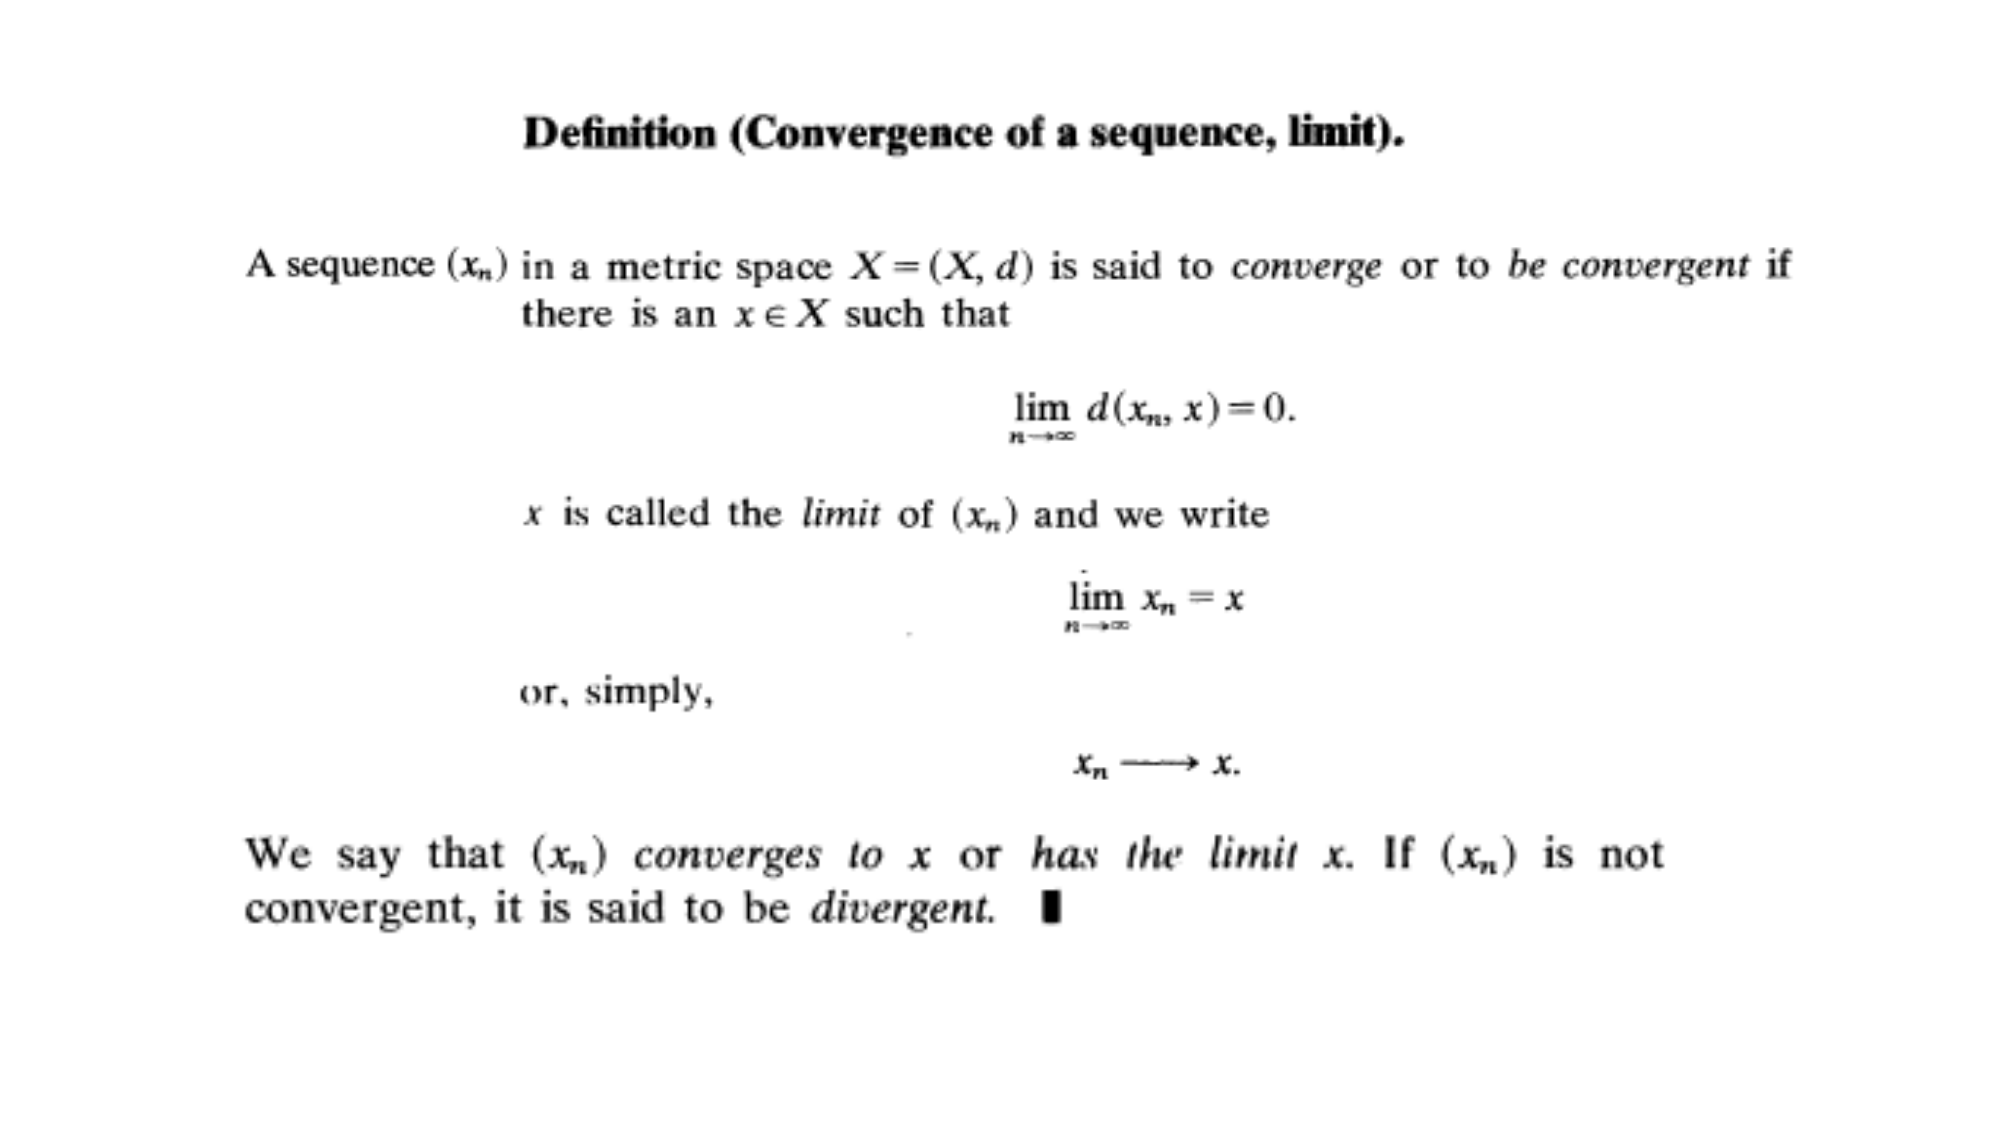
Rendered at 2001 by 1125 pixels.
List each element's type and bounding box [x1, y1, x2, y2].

picture [513, 246, 1799, 780]
picture [509, 93, 1435, 168]
picture [236, 234, 510, 288]
picture [224, 820, 1721, 937]
